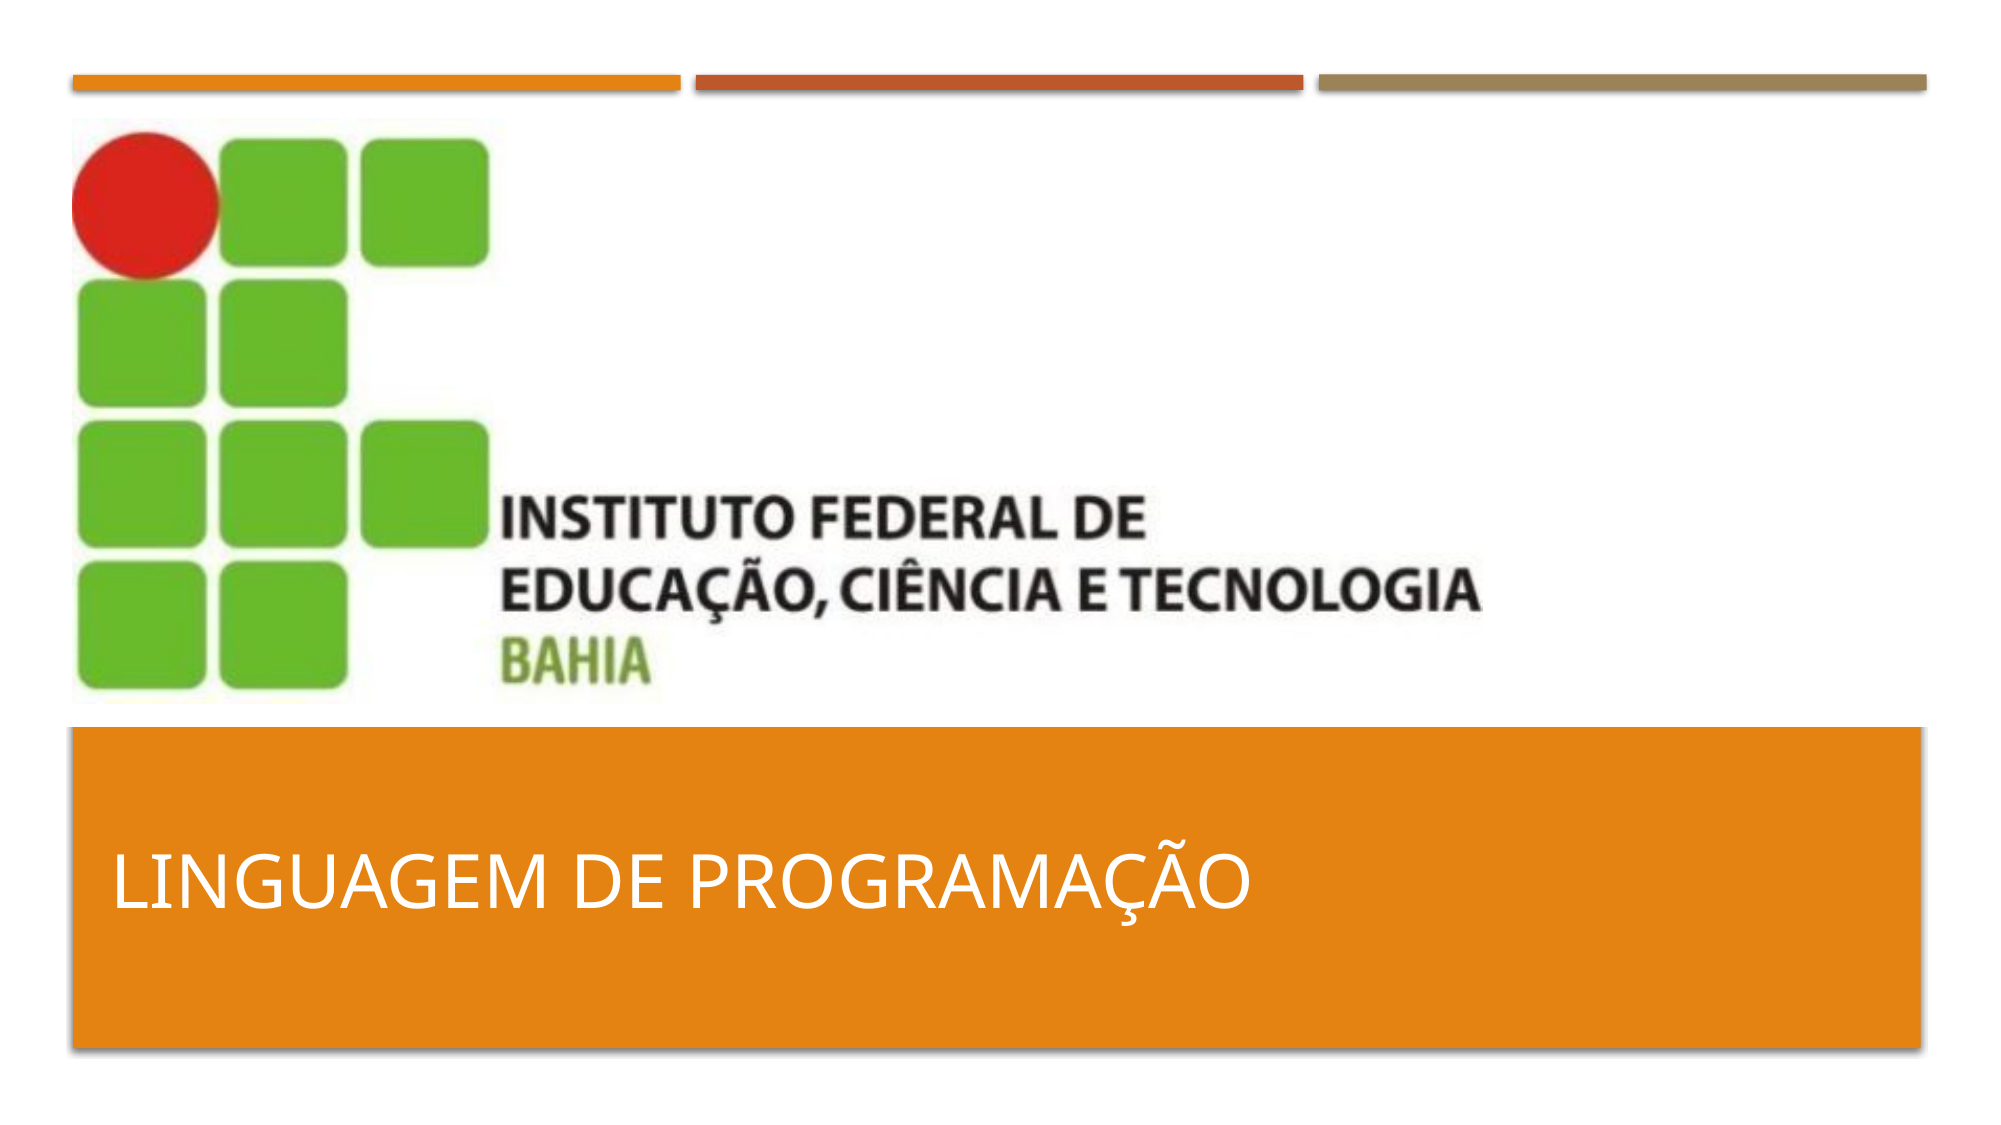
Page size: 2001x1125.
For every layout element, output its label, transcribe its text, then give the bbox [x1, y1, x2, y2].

title LINGUAGEM DE PROGRAMAÇÃO [95, 756, 1899, 932]
picture [72, 118, 1483, 704]
